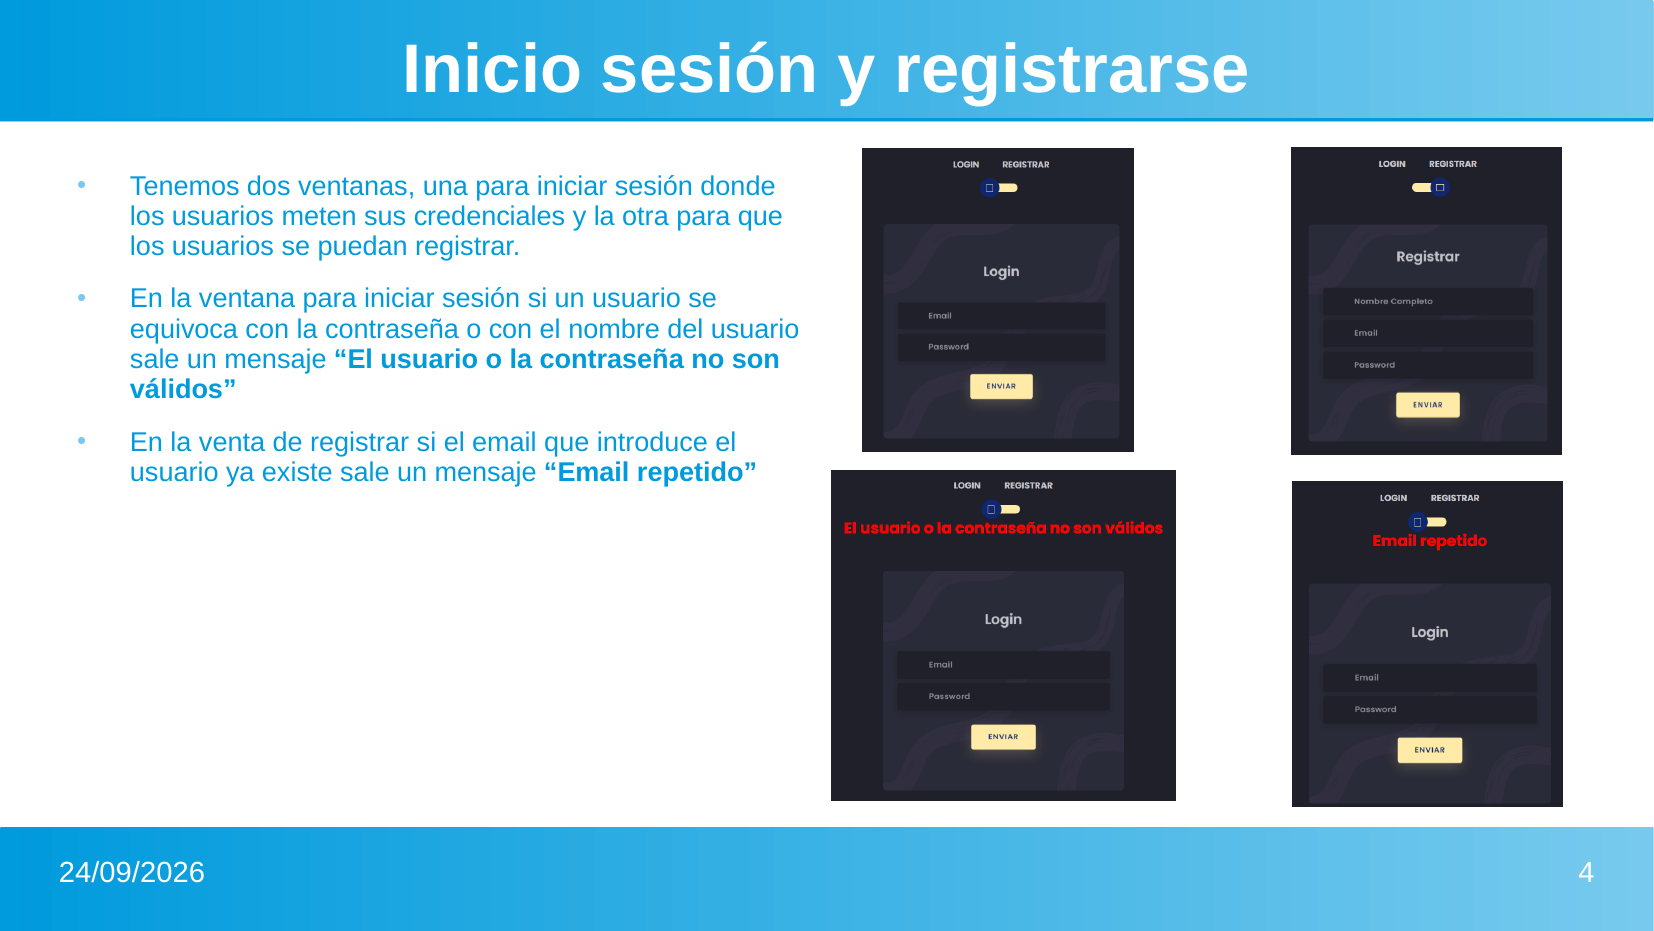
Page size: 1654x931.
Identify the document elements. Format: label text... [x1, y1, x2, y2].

picture [831, 470, 1176, 801]
title Inicio sesión y registrarse [59, 29, 1595, 108]
picture [1292, 481, 1563, 807]
list Tenemos dos ventanas, una para iniciar sesión donde los usuarios meten sus credenciales y la otra para que los usuarios se puedan registrar. En la ventana para iniciar sesión si un usuario se equivoca con la contraseña o con el nombre del usuario sale un mensaje “El usuario o la contraseña no son válidos” En la venta de registrar si el email que introduce el usuario ya existe sale un mensaje “Email repetido” [59, 170, 809, 762]
picture [1291, 147, 1562, 455]
picture [862, 148, 1134, 452]
